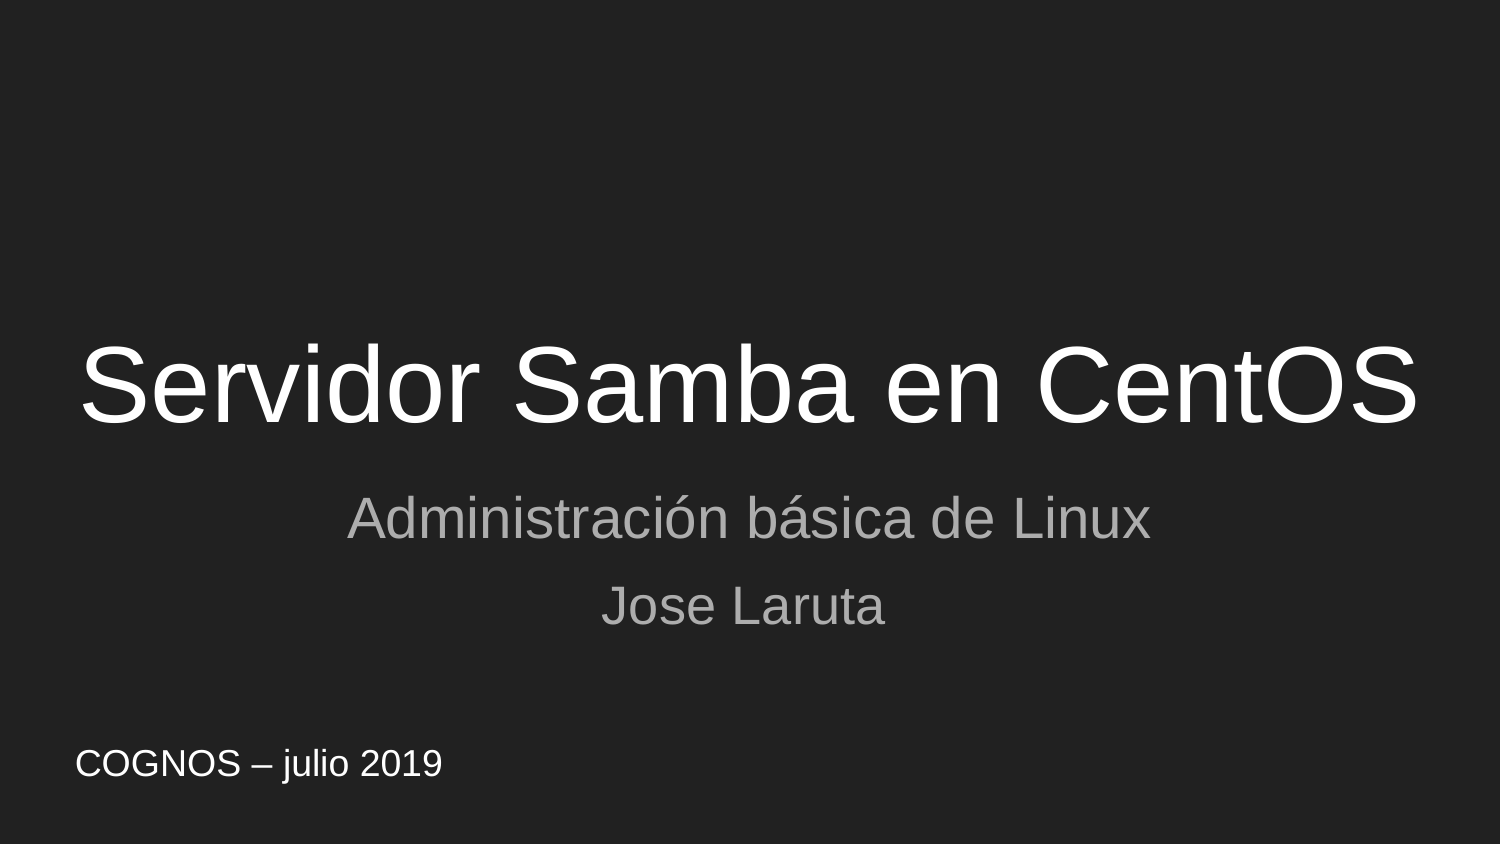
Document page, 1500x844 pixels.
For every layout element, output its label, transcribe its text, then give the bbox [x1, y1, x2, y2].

subtitle Administración básica de Linux [51, 464, 1449, 595]
text_box COGNOS – julio 2019 [60, 735, 1441, 792]
text_box Jose Laruta [45, 555, 1443, 685]
title Servidor Samba en CentOS [51, 122, 1449, 459]
